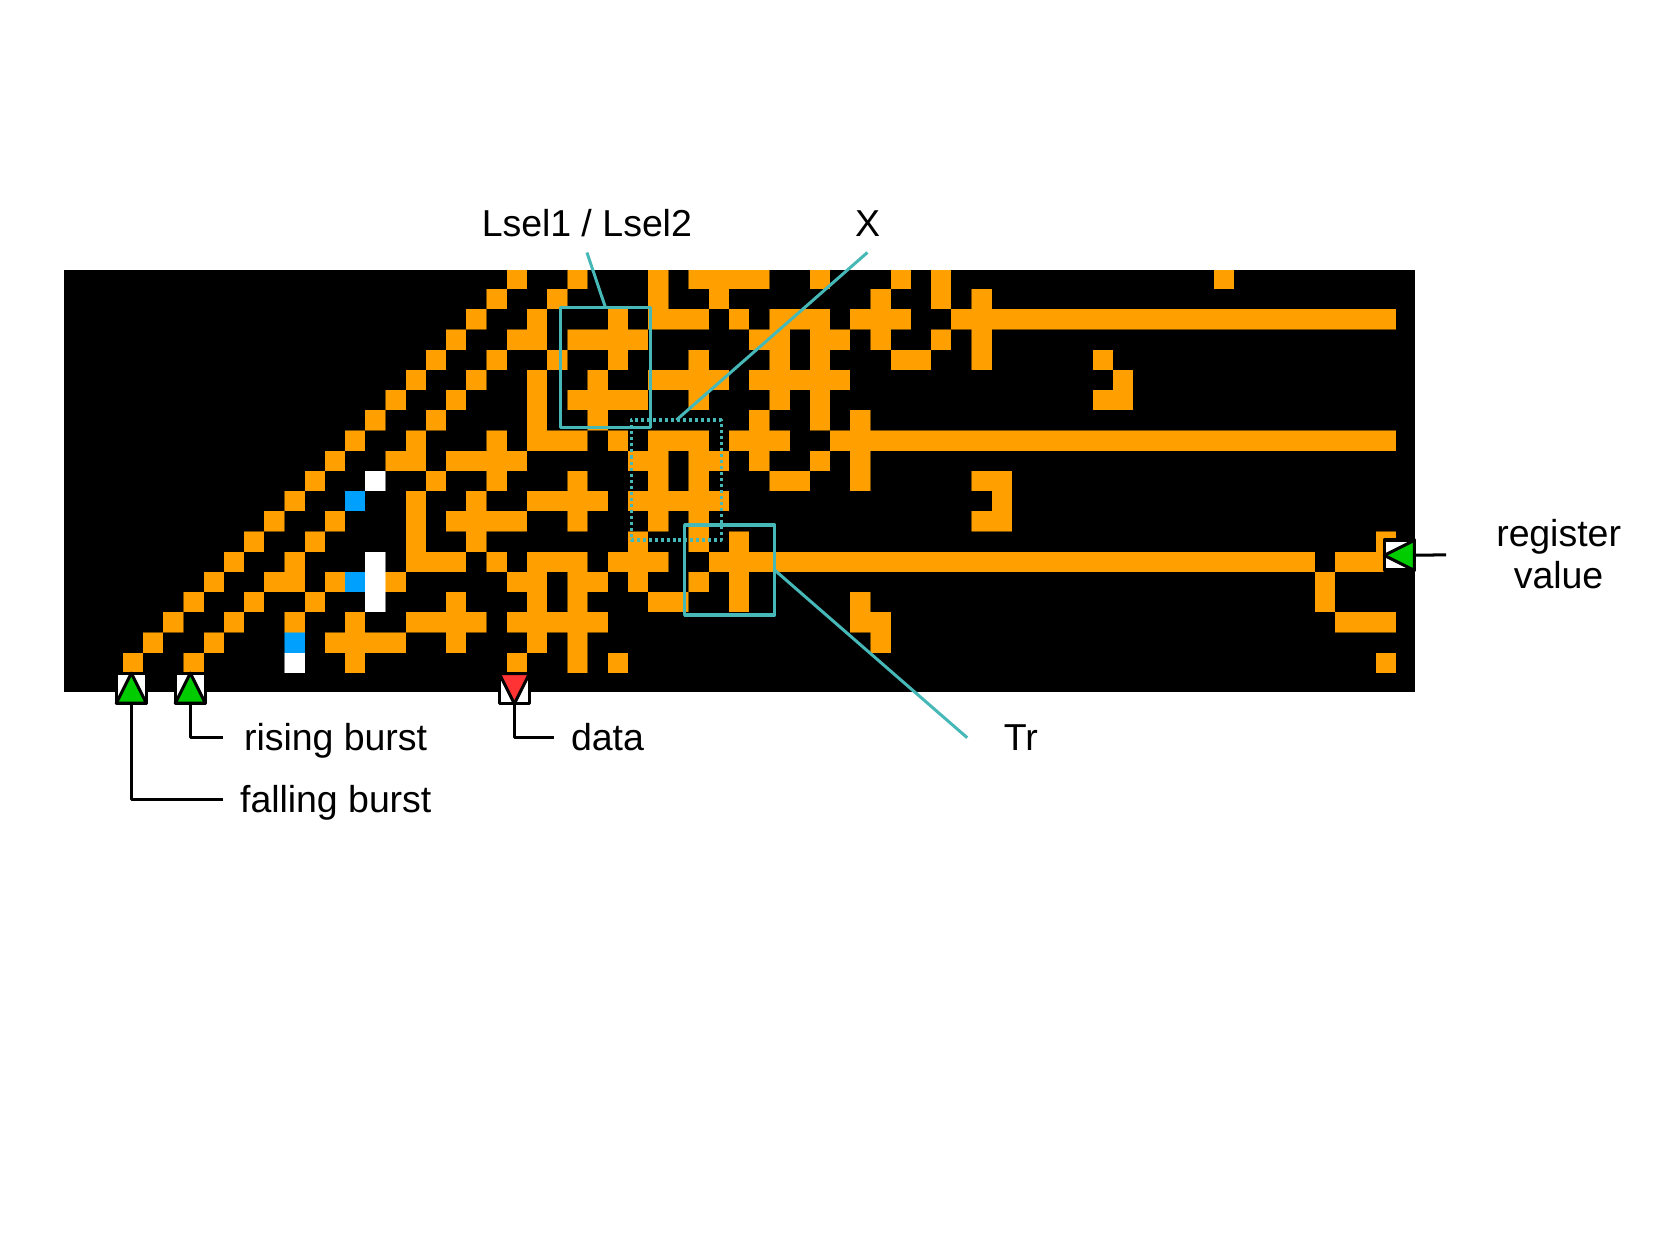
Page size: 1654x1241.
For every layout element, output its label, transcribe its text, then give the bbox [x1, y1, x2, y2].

picture [562, 309, 649, 426]
text_box data [553, 709, 662, 767]
text_box rising burst [223, 709, 449, 767]
text_box Lsel1 / Lsel2 [465, 195, 709, 253]
text_box register value [1446, 505, 1654, 605]
picture [64, 270, 1415, 693]
text_box [175, 673, 206, 704]
text_box [499, 673, 530, 704]
picture [686, 527, 773, 613]
text_box [116, 673, 147, 704]
text_box [1384, 540, 1415, 571]
text_box X [813, 195, 922, 253]
text_box falling burst [223, 771, 449, 829]
text_box Tr [967, 709, 1075, 767]
